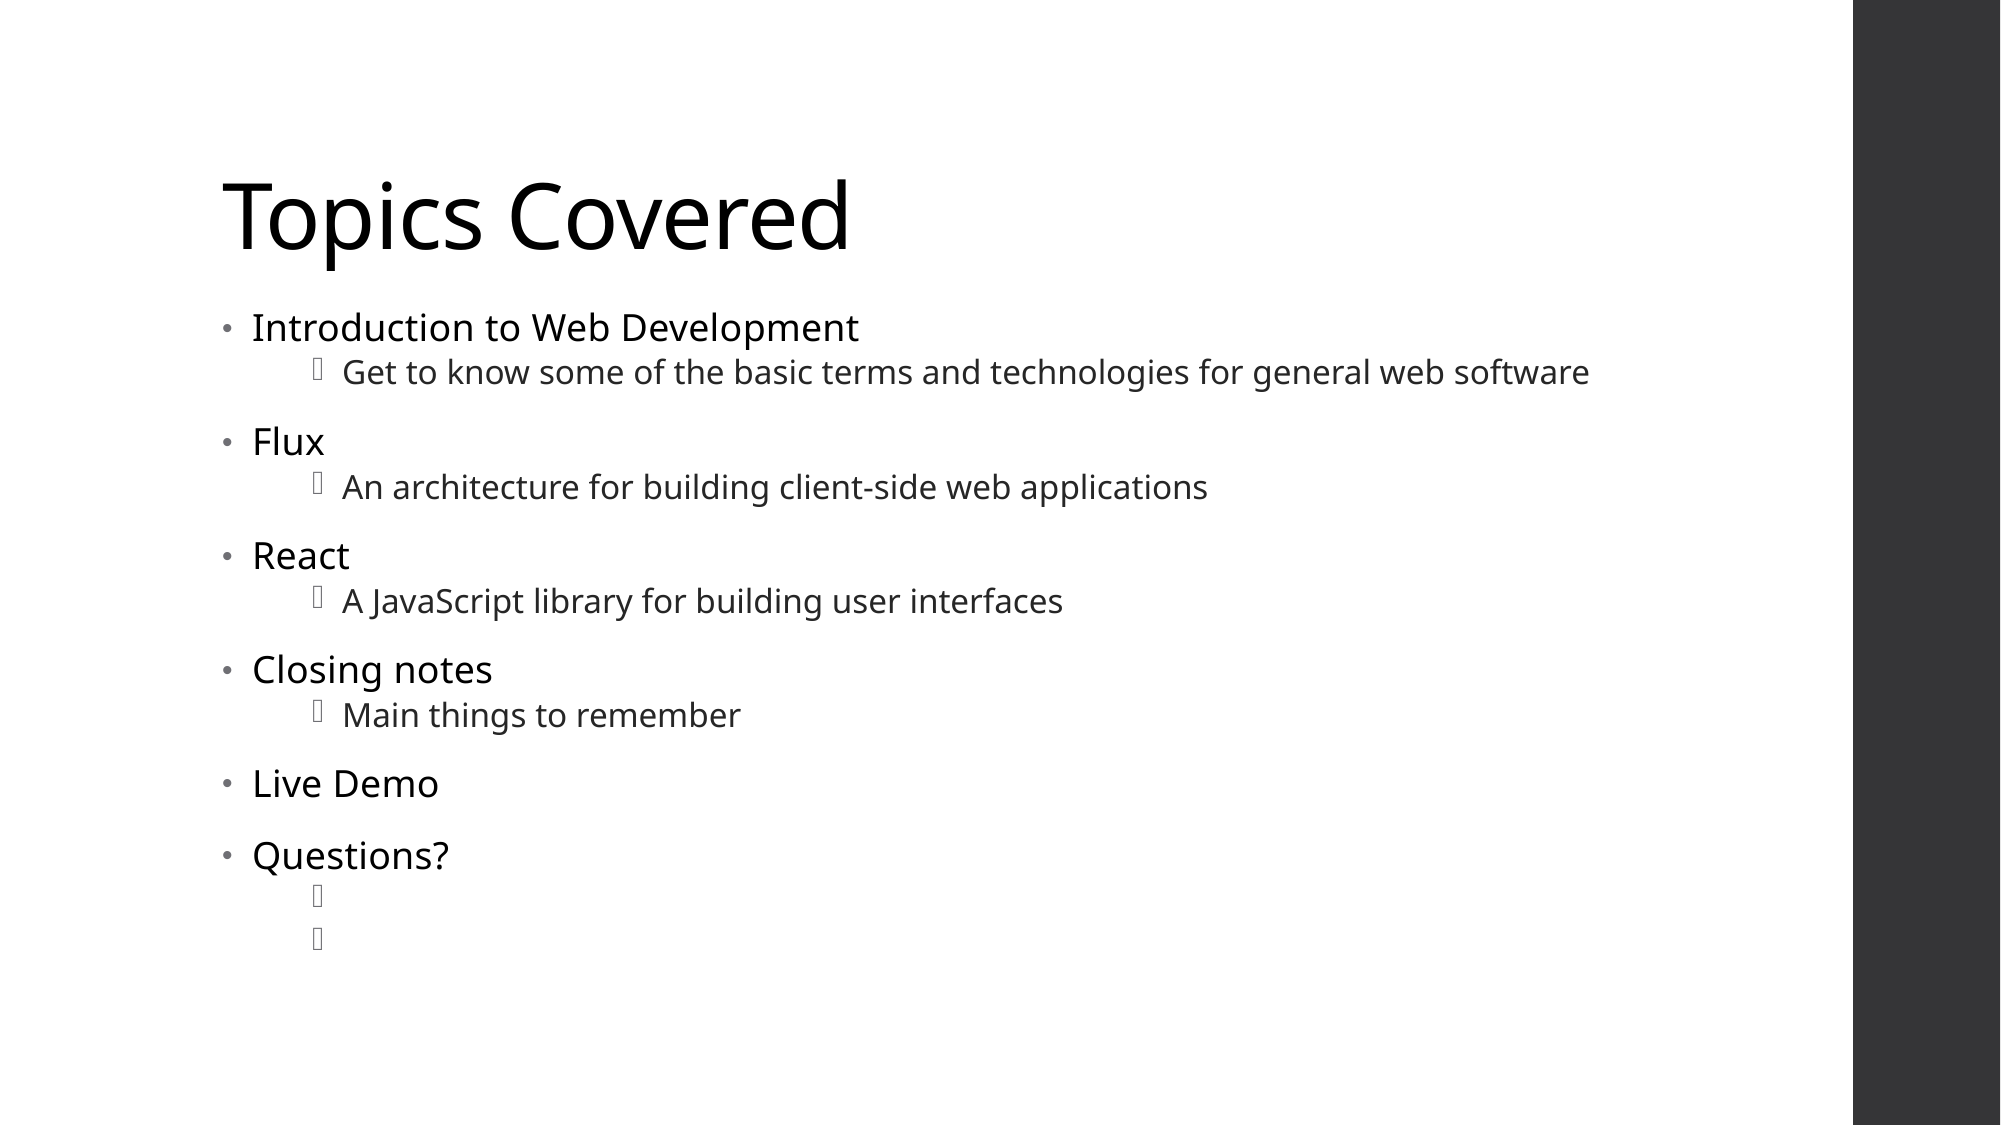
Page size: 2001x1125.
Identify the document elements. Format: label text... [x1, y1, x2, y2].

title Topics Covered [206, 60, 1797, 278]
list Introduction to Web Development Get to know some of the basic terms and technologies for general web software Flux An architecture for building client-side web applications React A JavaScript library for building user interfaces Closing notes Main things to remember Live Demo Questions? [206, 299, 1617, 1014]
